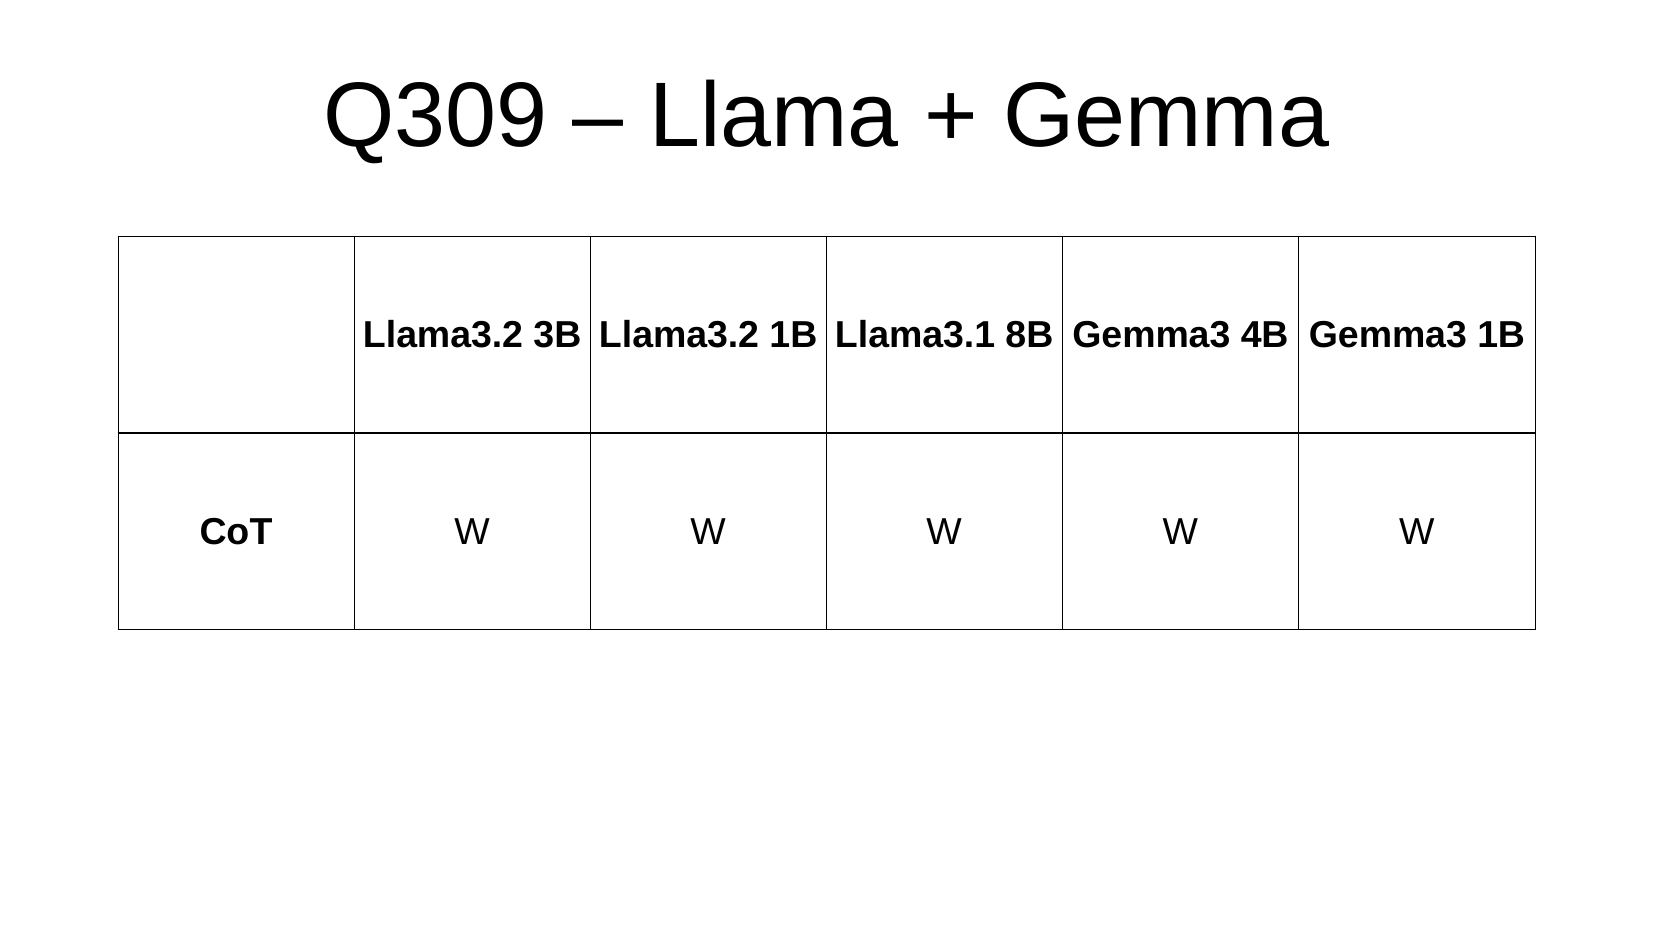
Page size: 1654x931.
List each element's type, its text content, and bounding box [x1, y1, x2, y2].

table_header [119, 237, 354, 432]
table_cell W [591, 434, 826, 629]
table_cell W [827, 434, 1062, 629]
table_header Llama3.1 8B [827, 237, 1062, 432]
table_header Llama3.2 3B [355, 237, 590, 432]
table_cell CoT [119, 434, 354, 629]
table_header Gemma3 4B [1063, 237, 1298, 432]
title Q309 – Llama + Gemma [82, 37, 1571, 193]
table_cell W [1299, 434, 1535, 629]
table_cell W [1063, 434, 1298, 629]
table_header Llama3.2 1B [591, 237, 826, 432]
table_header Gemma3 1B [1299, 237, 1535, 432]
table_cell W [355, 434, 590, 629]
